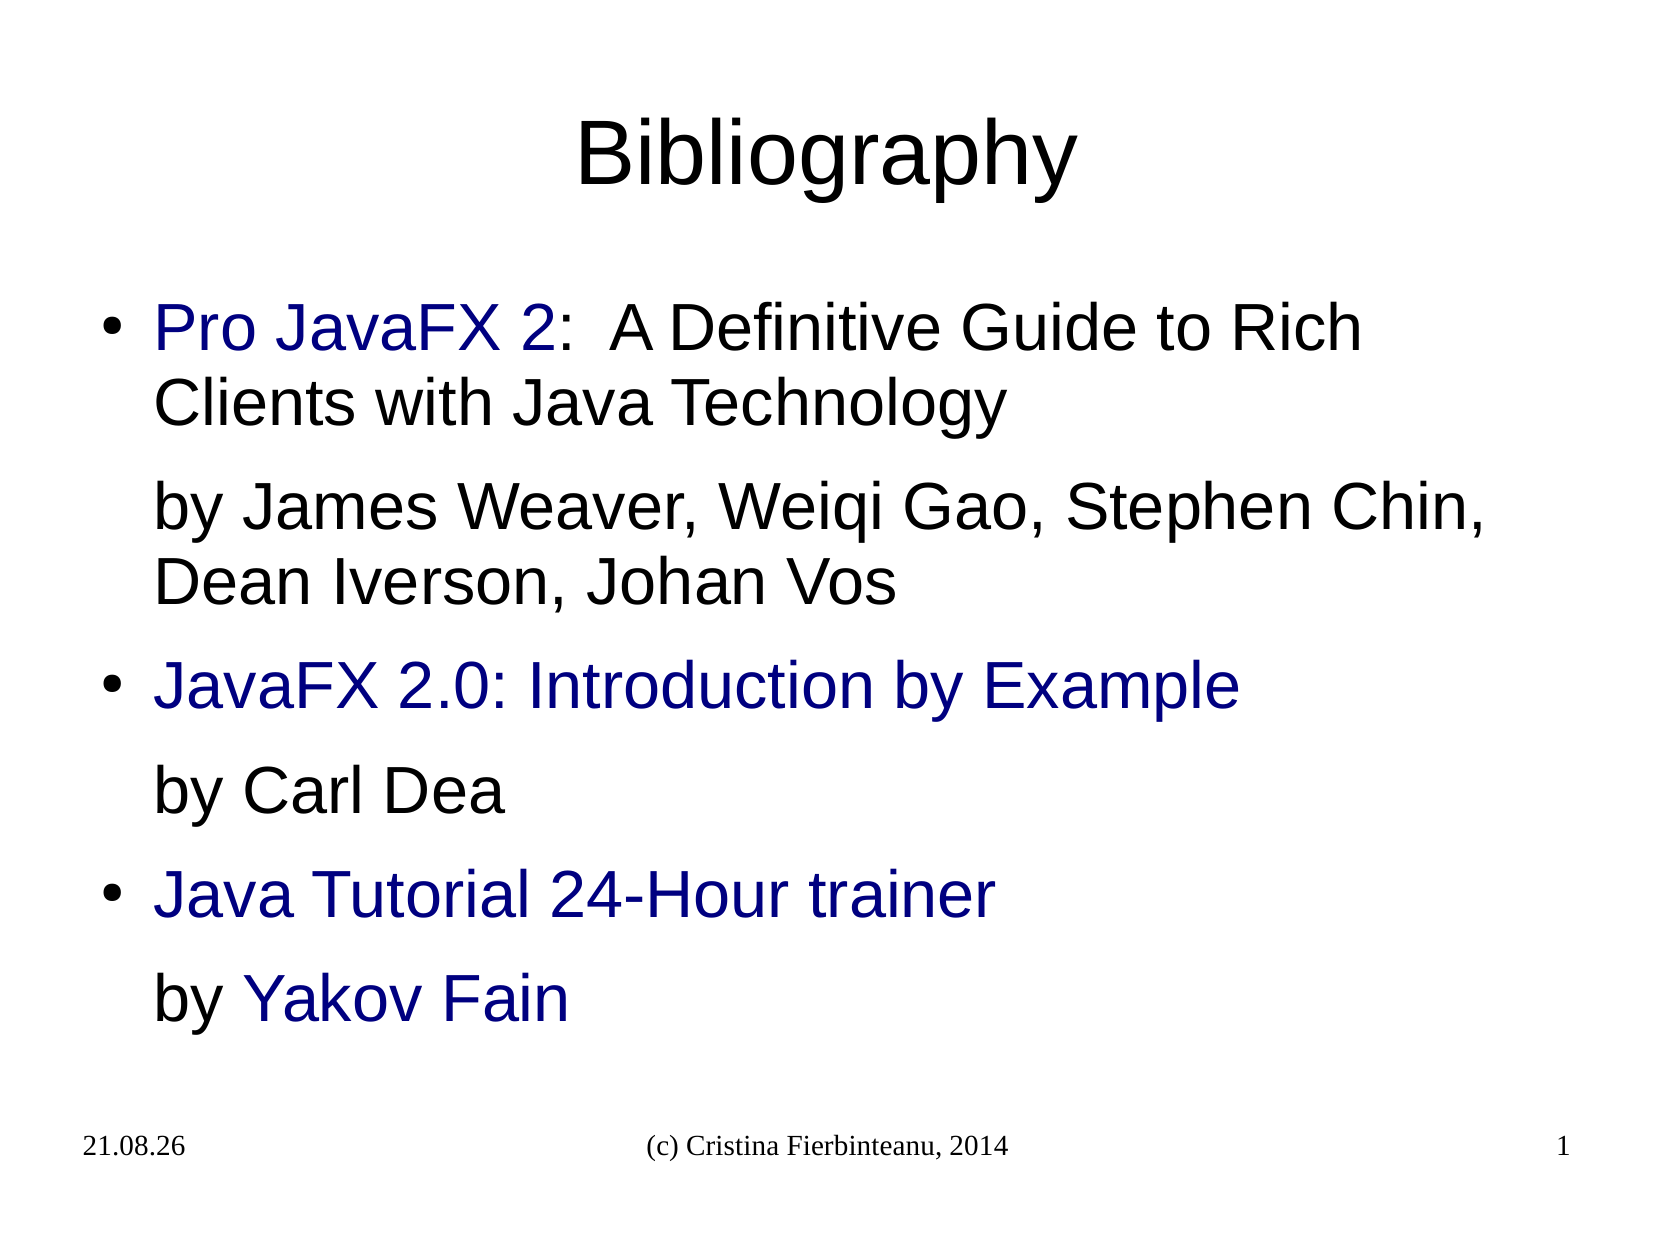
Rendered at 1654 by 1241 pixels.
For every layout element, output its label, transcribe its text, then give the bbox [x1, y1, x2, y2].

list Pro JavaFX 2: A Definitive Guide to Rich Clients with Java Technology by James Weaver, Weiqi Gao, Stephen Chin, Dean Iverson, Johan Vos JavaFX 2.0: Introduction by Example by Carl Dea Java Tutorial 24-Hour trainer by Yakov Fain [82, 290, 1571, 1109]
title Bibliography [82, 49, 1571, 257]
